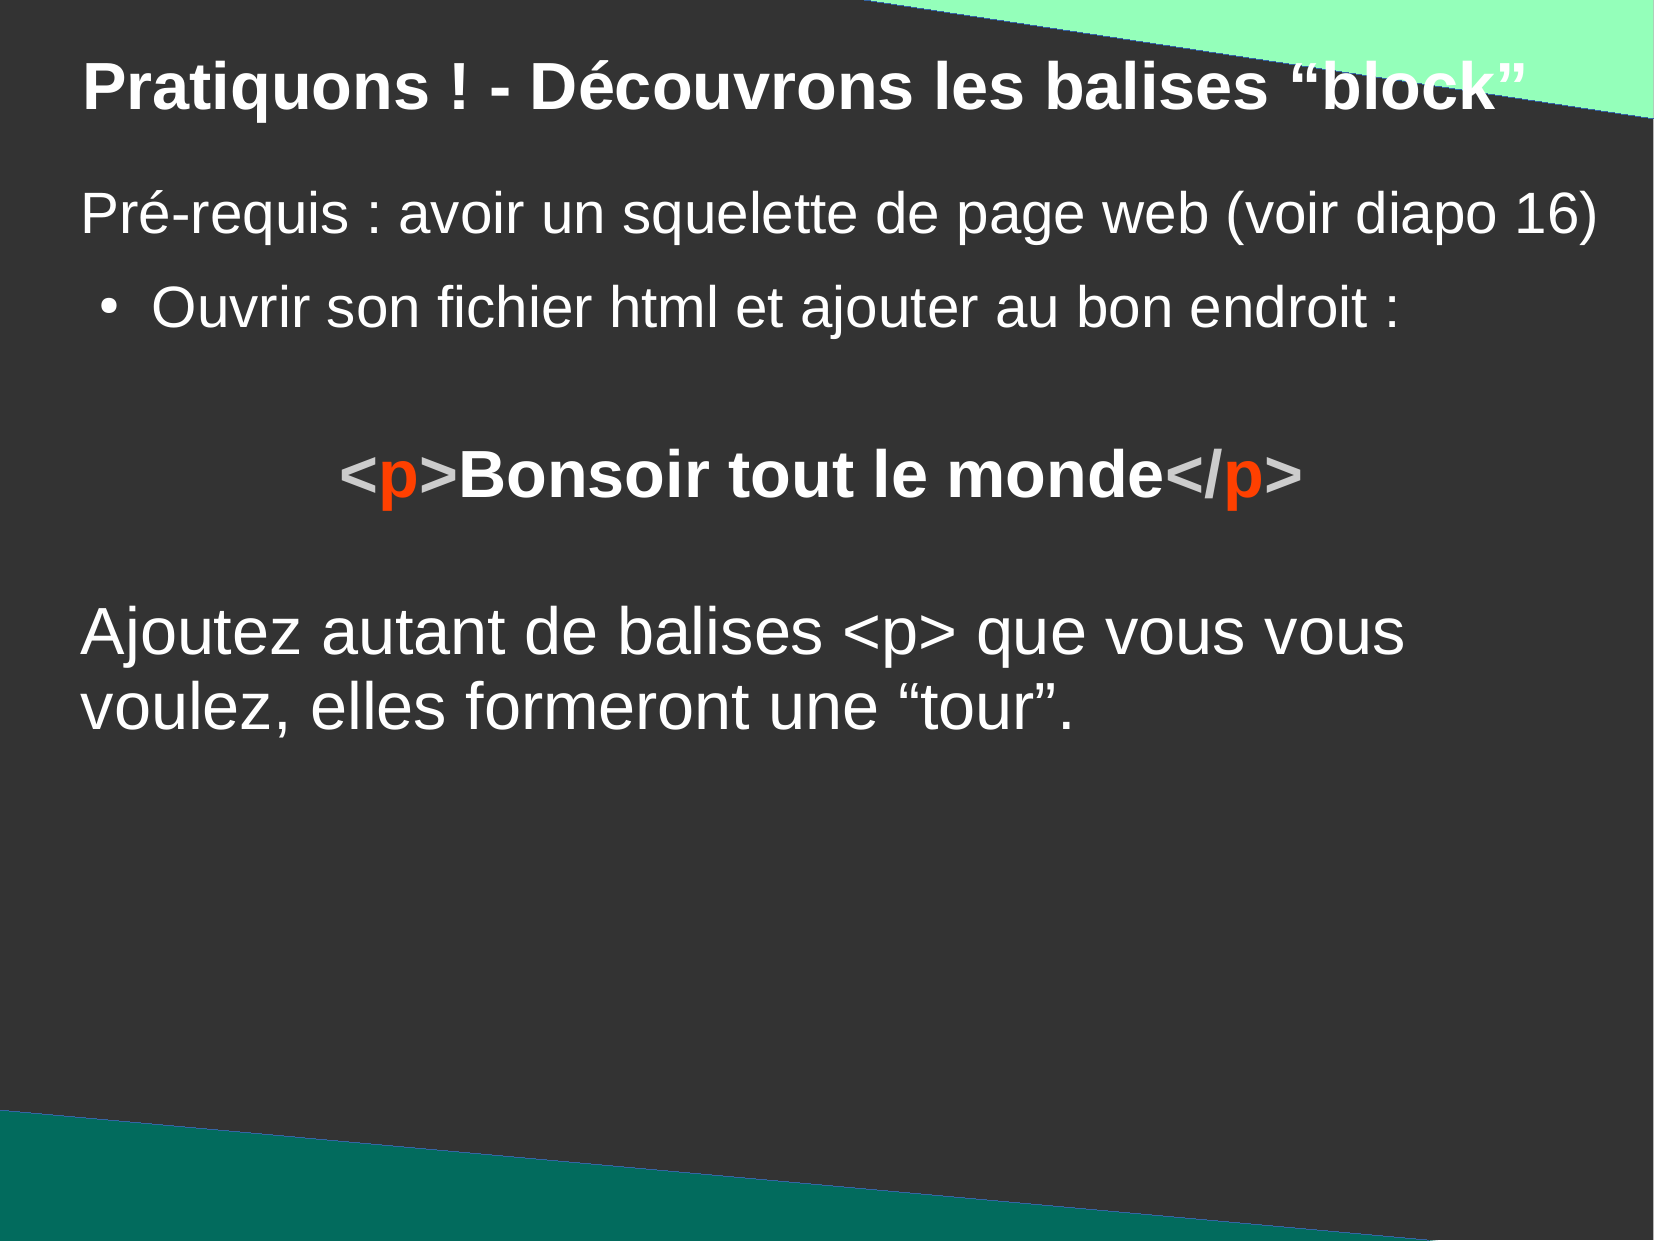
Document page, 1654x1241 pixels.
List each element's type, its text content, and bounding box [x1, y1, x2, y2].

text_box <p>Bonsoir tout le monde</p> [236, 429, 1407, 520]
list Ajoutez autant de balises <p> que vous vous voulez, elles formeront une “tour”. [80, 594, 1620, 780]
title Pratiquons ! - Découvrons les balises “block” [82, 49, 1571, 152]
text_box [864, 0, 1654, 119]
list Pré-requis : avoir un squelette de page web (voir diapo 16) Ouvrir son fichier html et ajouter au bon endroit : [80, 180, 1620, 367]
